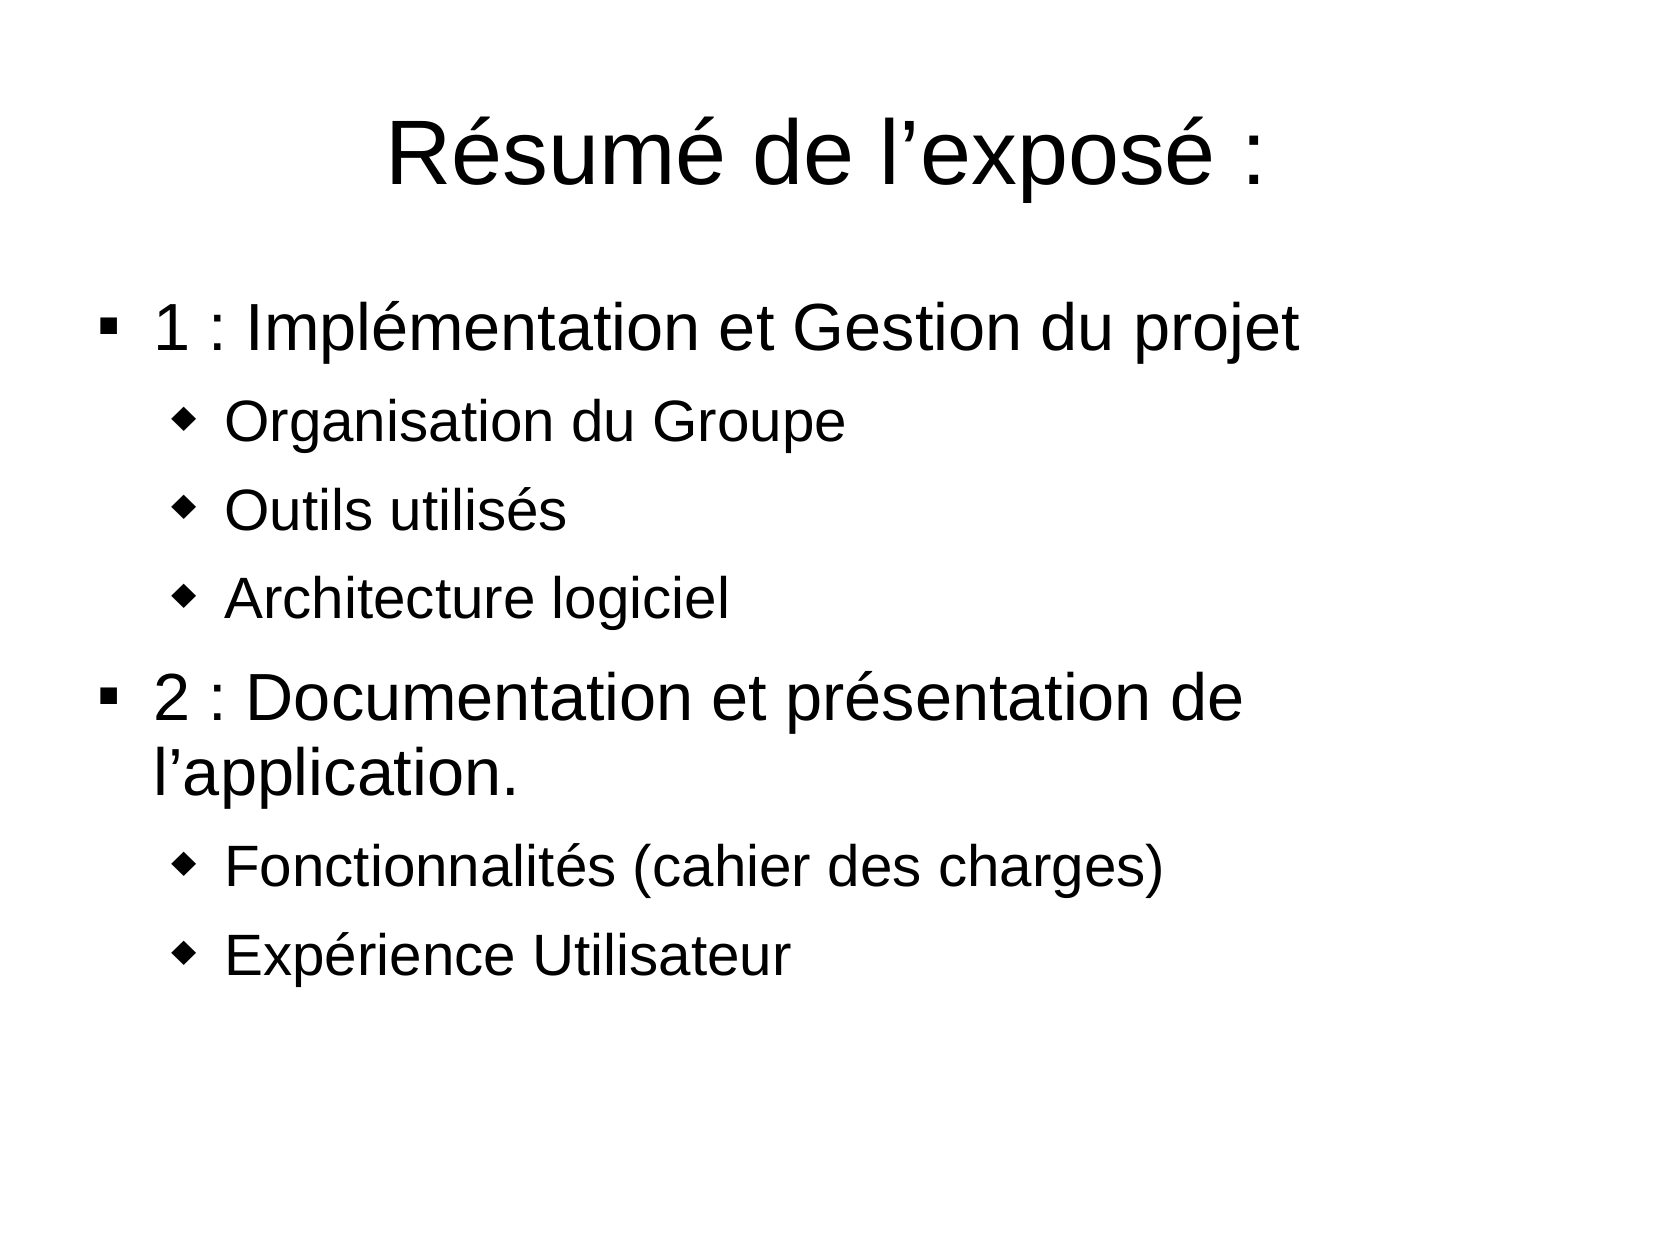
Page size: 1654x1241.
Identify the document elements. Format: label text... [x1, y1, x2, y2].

list 1 : Implémentation et Gestion du projet Organisation du Groupe Outils utilisés Architecture logiciel 2 : Documentation et présentation de l’application. Fonctionnalités (cahier des charges) Expérience Utilisateur [82, 290, 1571, 1010]
title Résumé de l’exposé : [82, 49, 1571, 257]
